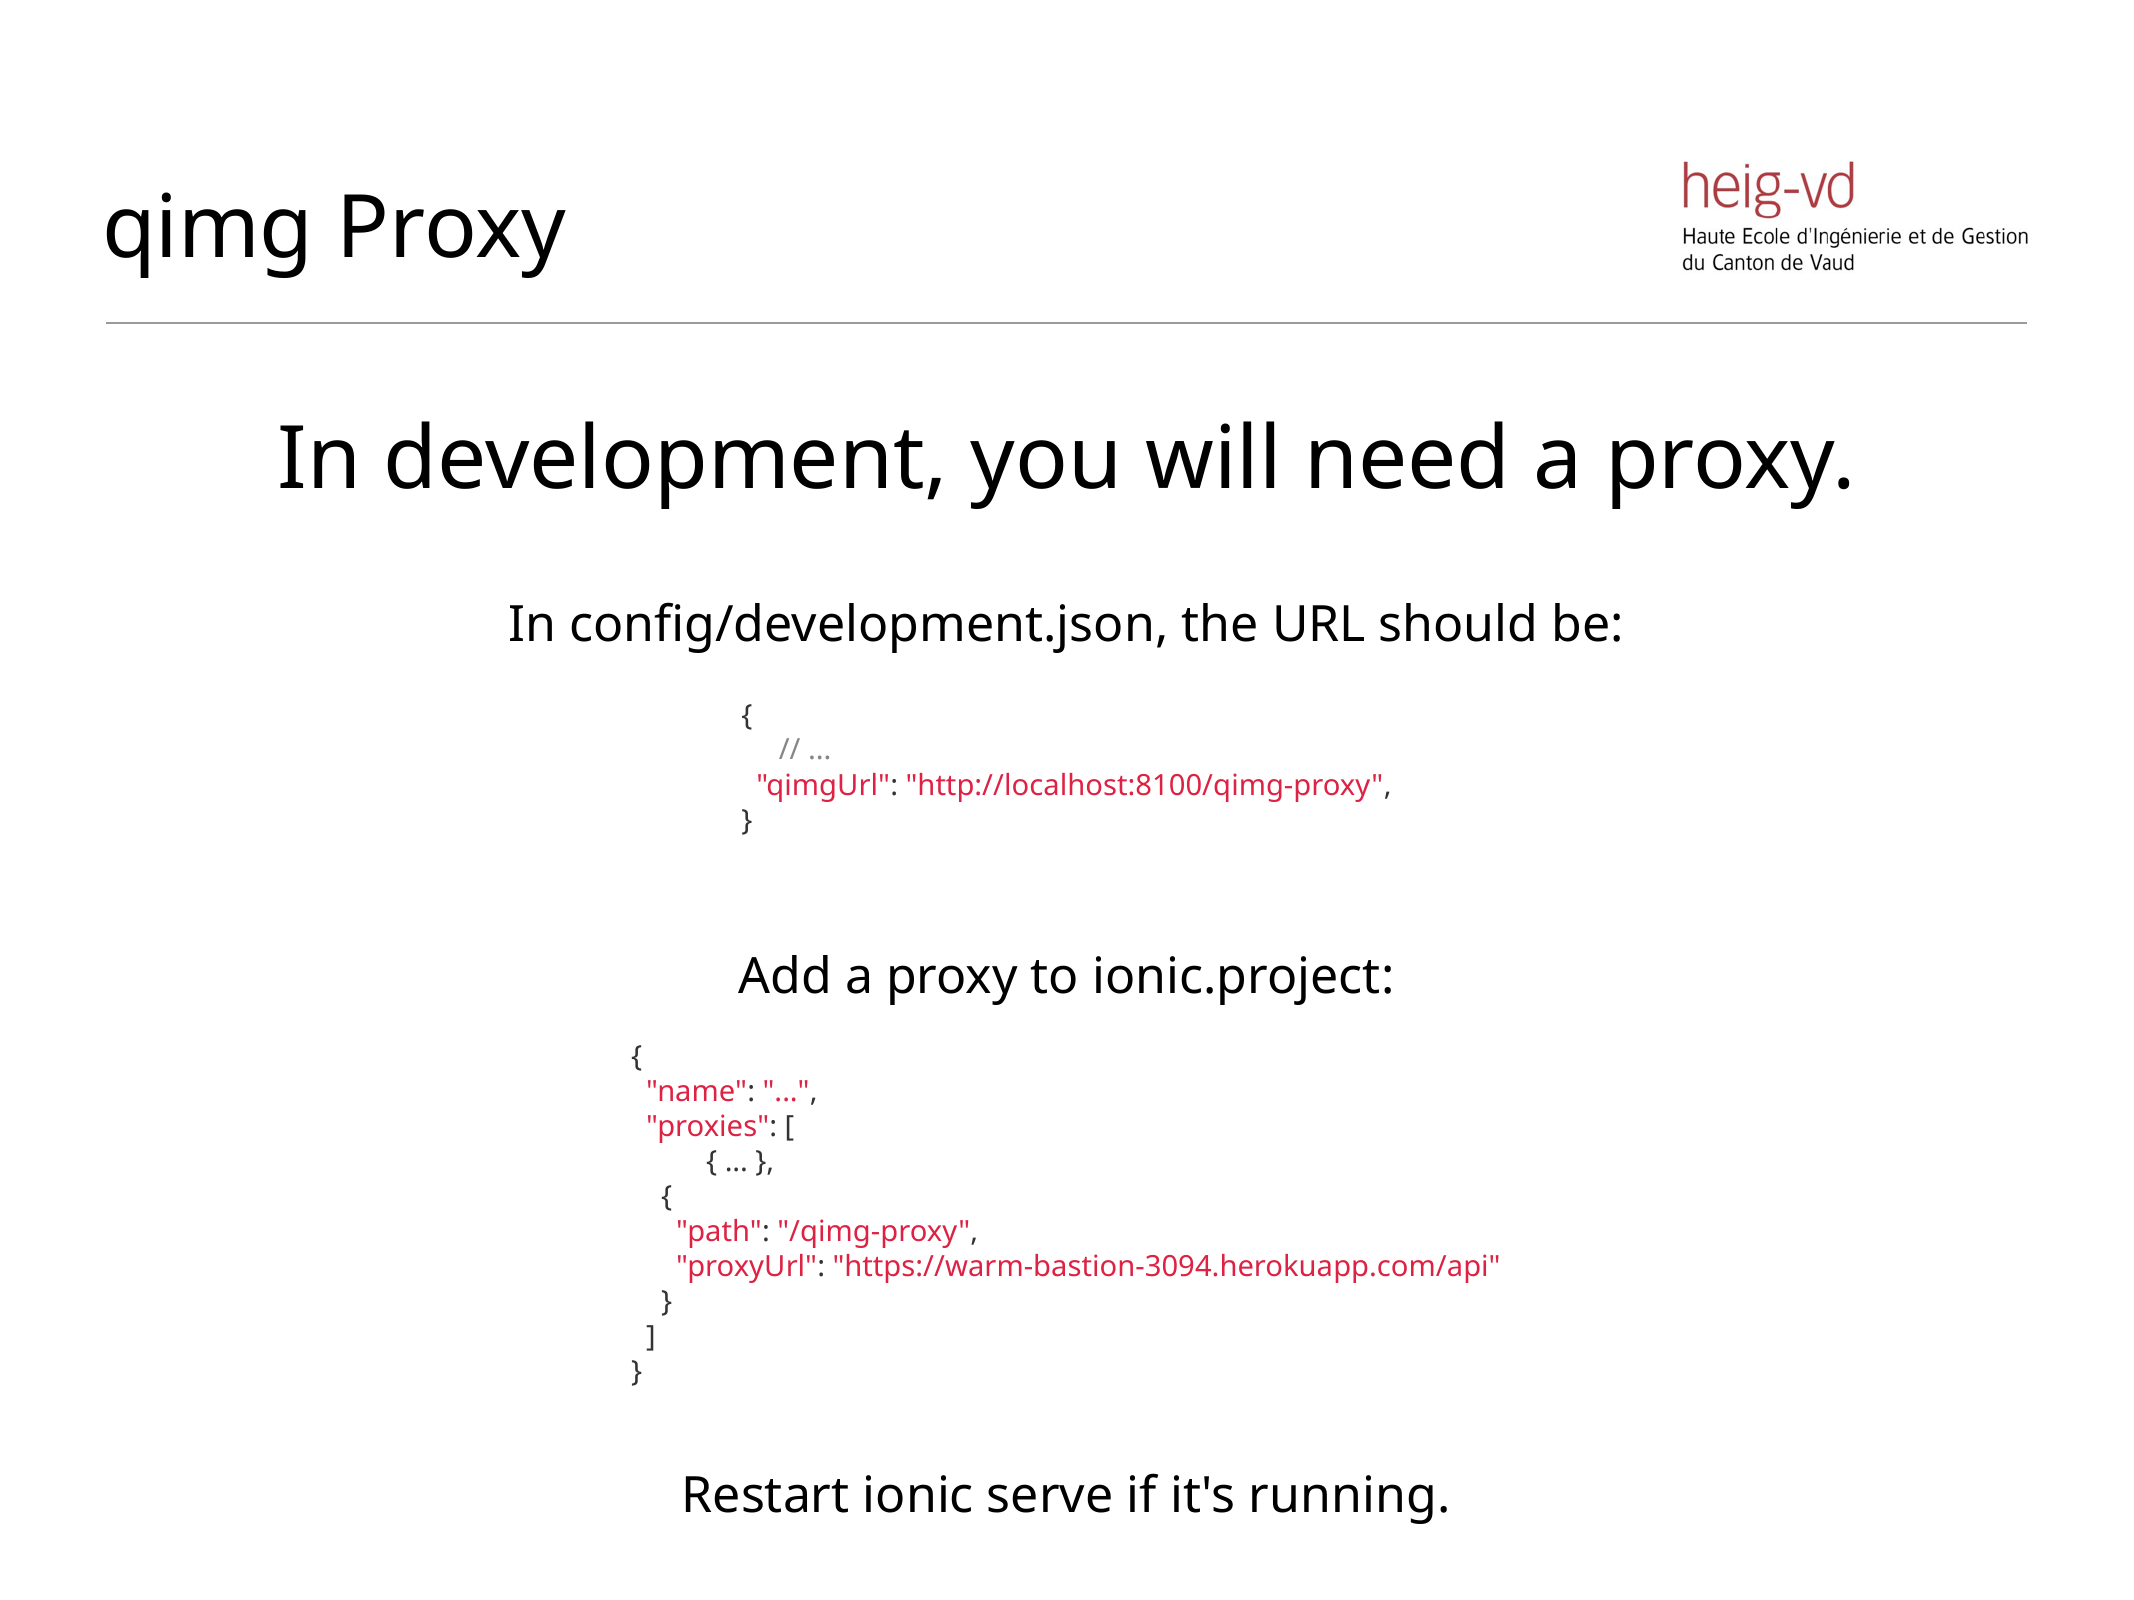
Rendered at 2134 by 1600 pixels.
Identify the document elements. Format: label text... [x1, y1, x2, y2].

text_box In config/development.json, the URL should be: [500, 583, 1633, 661]
text_box { "name": "...", "proxies": [ { ... }, { "path": "/qimg-proxy", "proxyUrl": "https://warm-bastion-3094.herokuapp.com/api" } ] } [622, 1029, 1511, 1396]
text_box Add a proxy to ionic.project: [730, 935, 1403, 1013]
text_box { // ... "qimgUrl": "http://localhost:8100/qimg-proxy", } [732, 687, 1401, 845]
title qimg Proxy [93, 54, 2040, 284]
text_box In development, you will need a proxy. [269, 392, 1865, 515]
text_box Restart ionic serve if it's running. [673, 1454, 1460, 1532]
